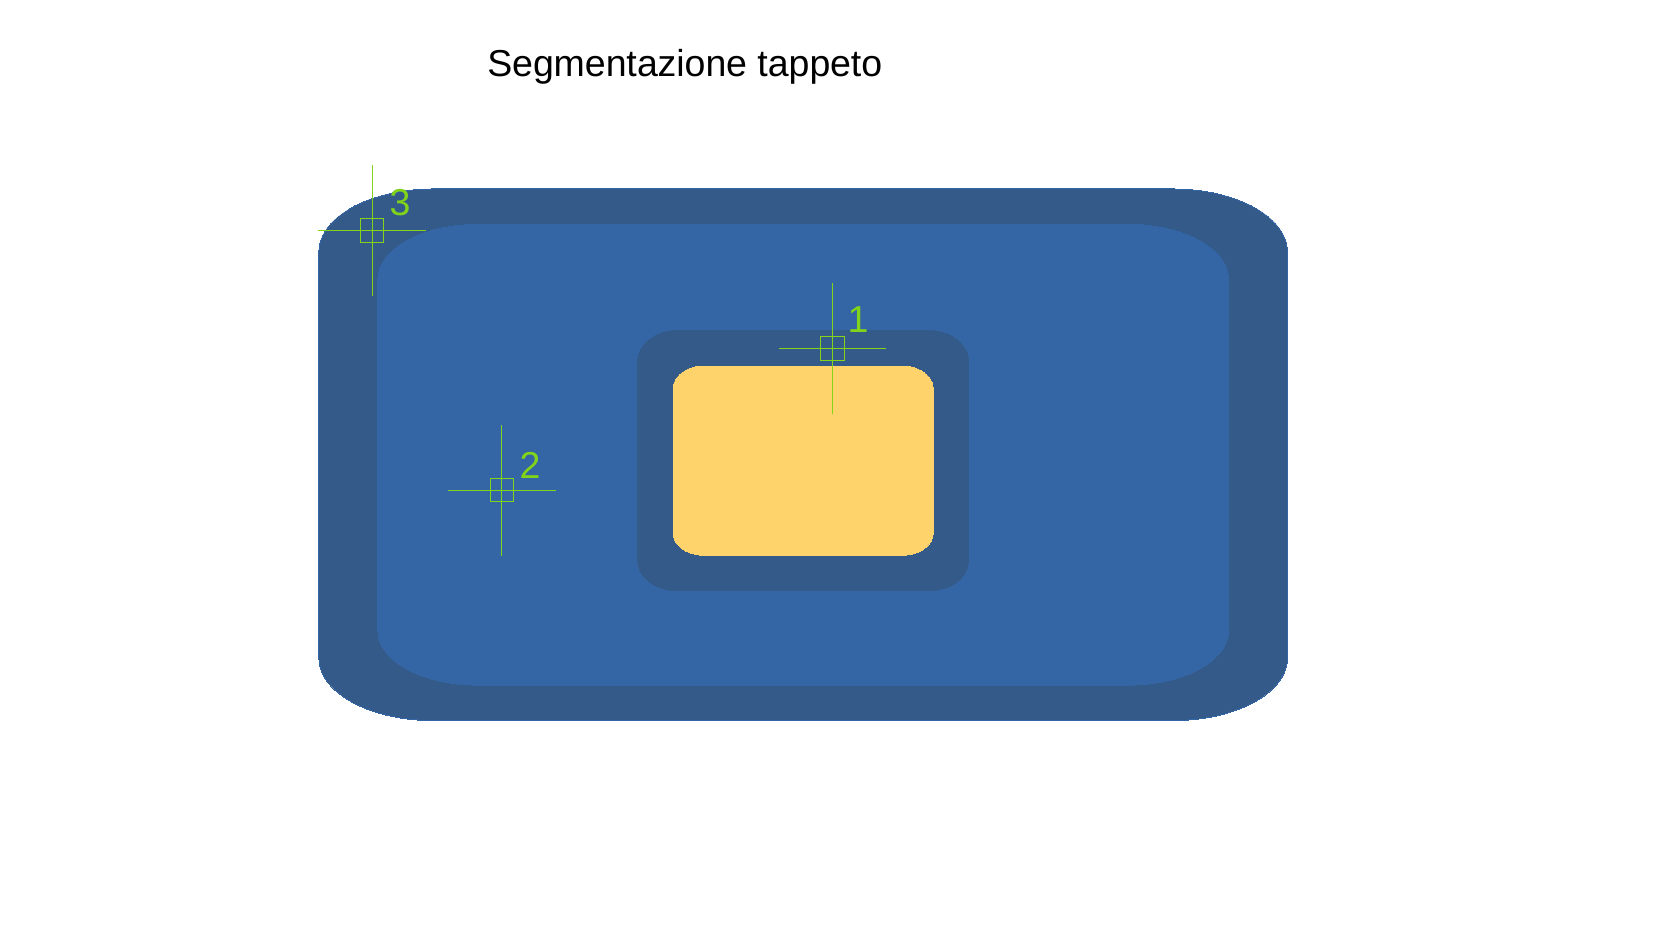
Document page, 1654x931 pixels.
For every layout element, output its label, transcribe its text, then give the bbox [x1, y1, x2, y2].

text_box 3 [374, 173, 426, 231]
text_box Segmentazione tappeto [472, 35, 1217, 93]
text_box 1 [832, 291, 884, 349]
text_box 2 [504, 437, 556, 494]
text_box [318, 188, 1288, 721]
